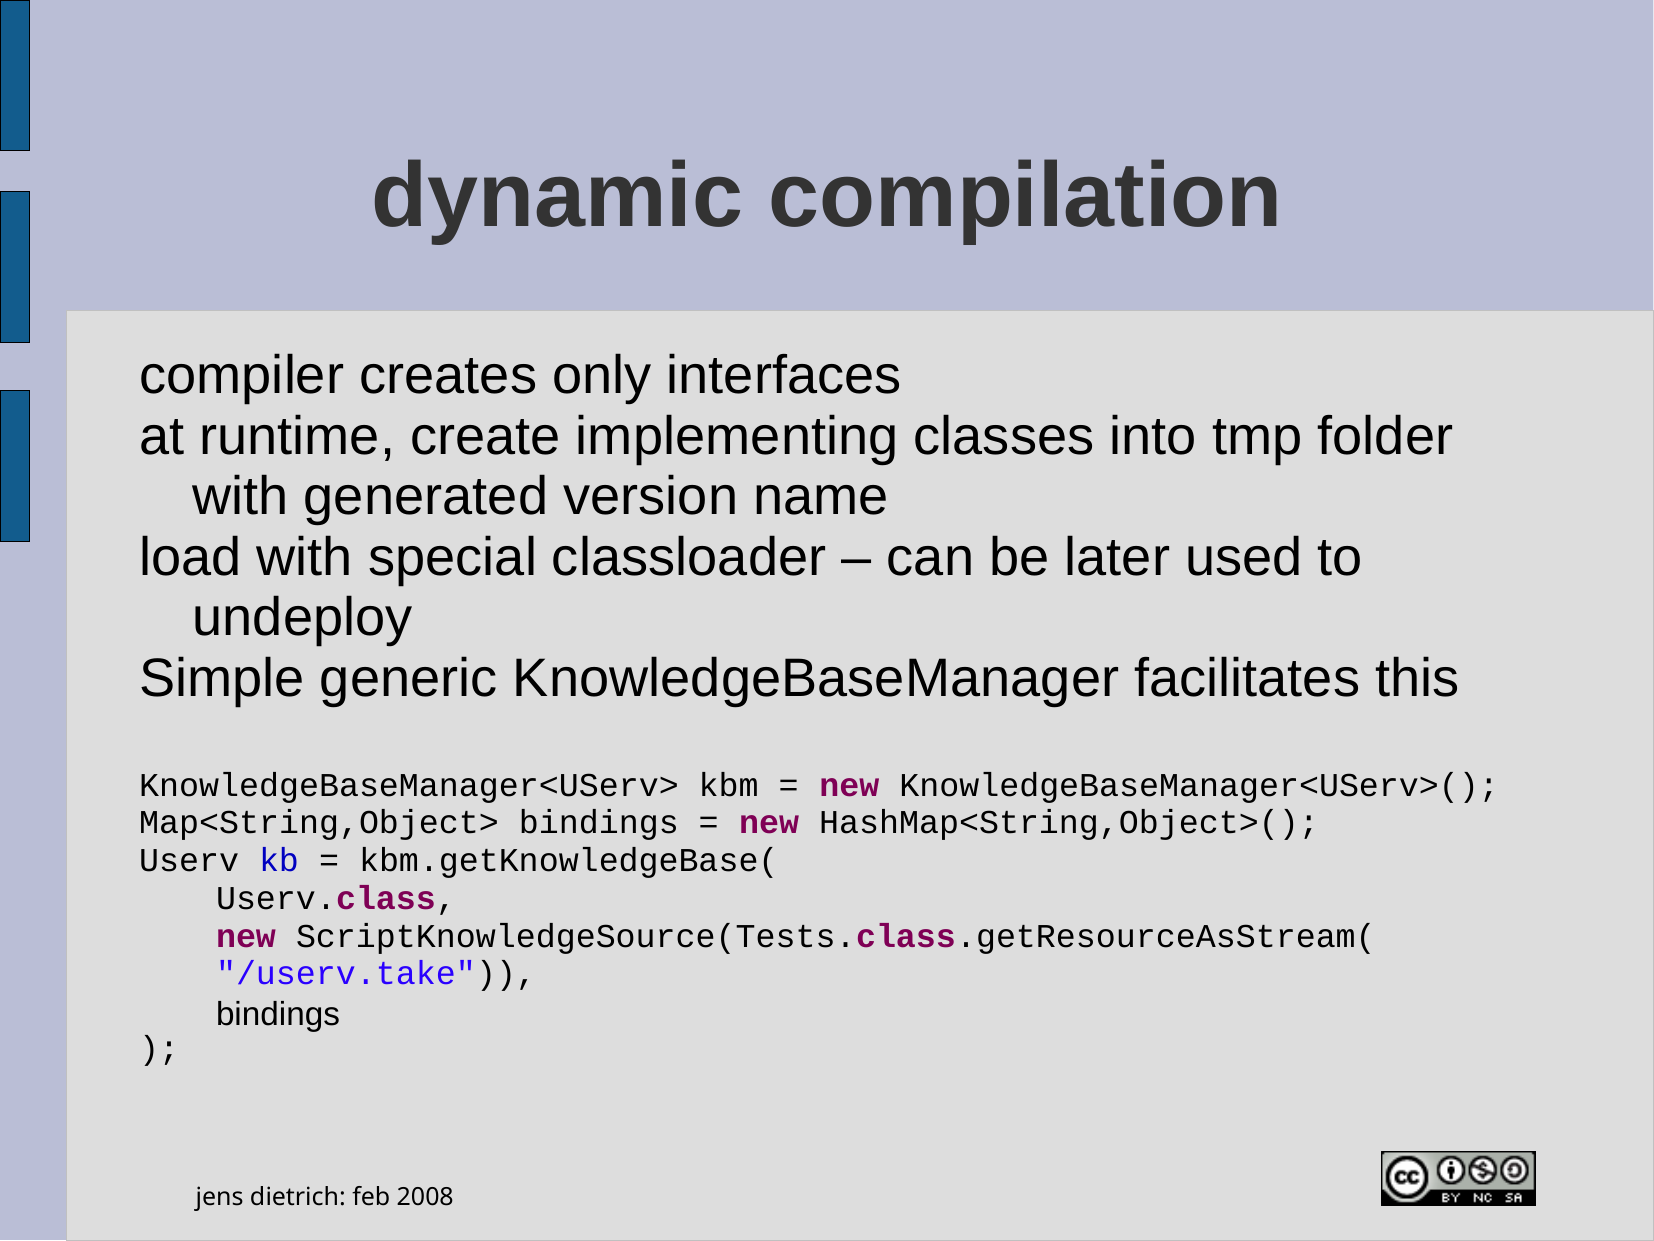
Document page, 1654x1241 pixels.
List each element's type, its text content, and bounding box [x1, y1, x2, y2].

title dynamic compilation [121, 91, 1534, 299]
list compiler creates only interfaces at runtime, create implementing classes into tmp folder with generated version name load with special classloader – can be later used to undeploy Simple generic KnowledgeBaseManager facilitates this KnowledgeBaseManager<UServ> kbm = new KnowledgeBaseManager<UServ>(); Map<String,Object> bindings = new HashMap<String,Object>(); Userv kb = kbm.getKnowledgeBase( Userv.class, new ScriptKnowledgeSource(Tests.class.getResourceAsStream( "/userv.take")), bindings ); [121, 344, 1534, 1127]
picture [1381, 1151, 1536, 1206]
